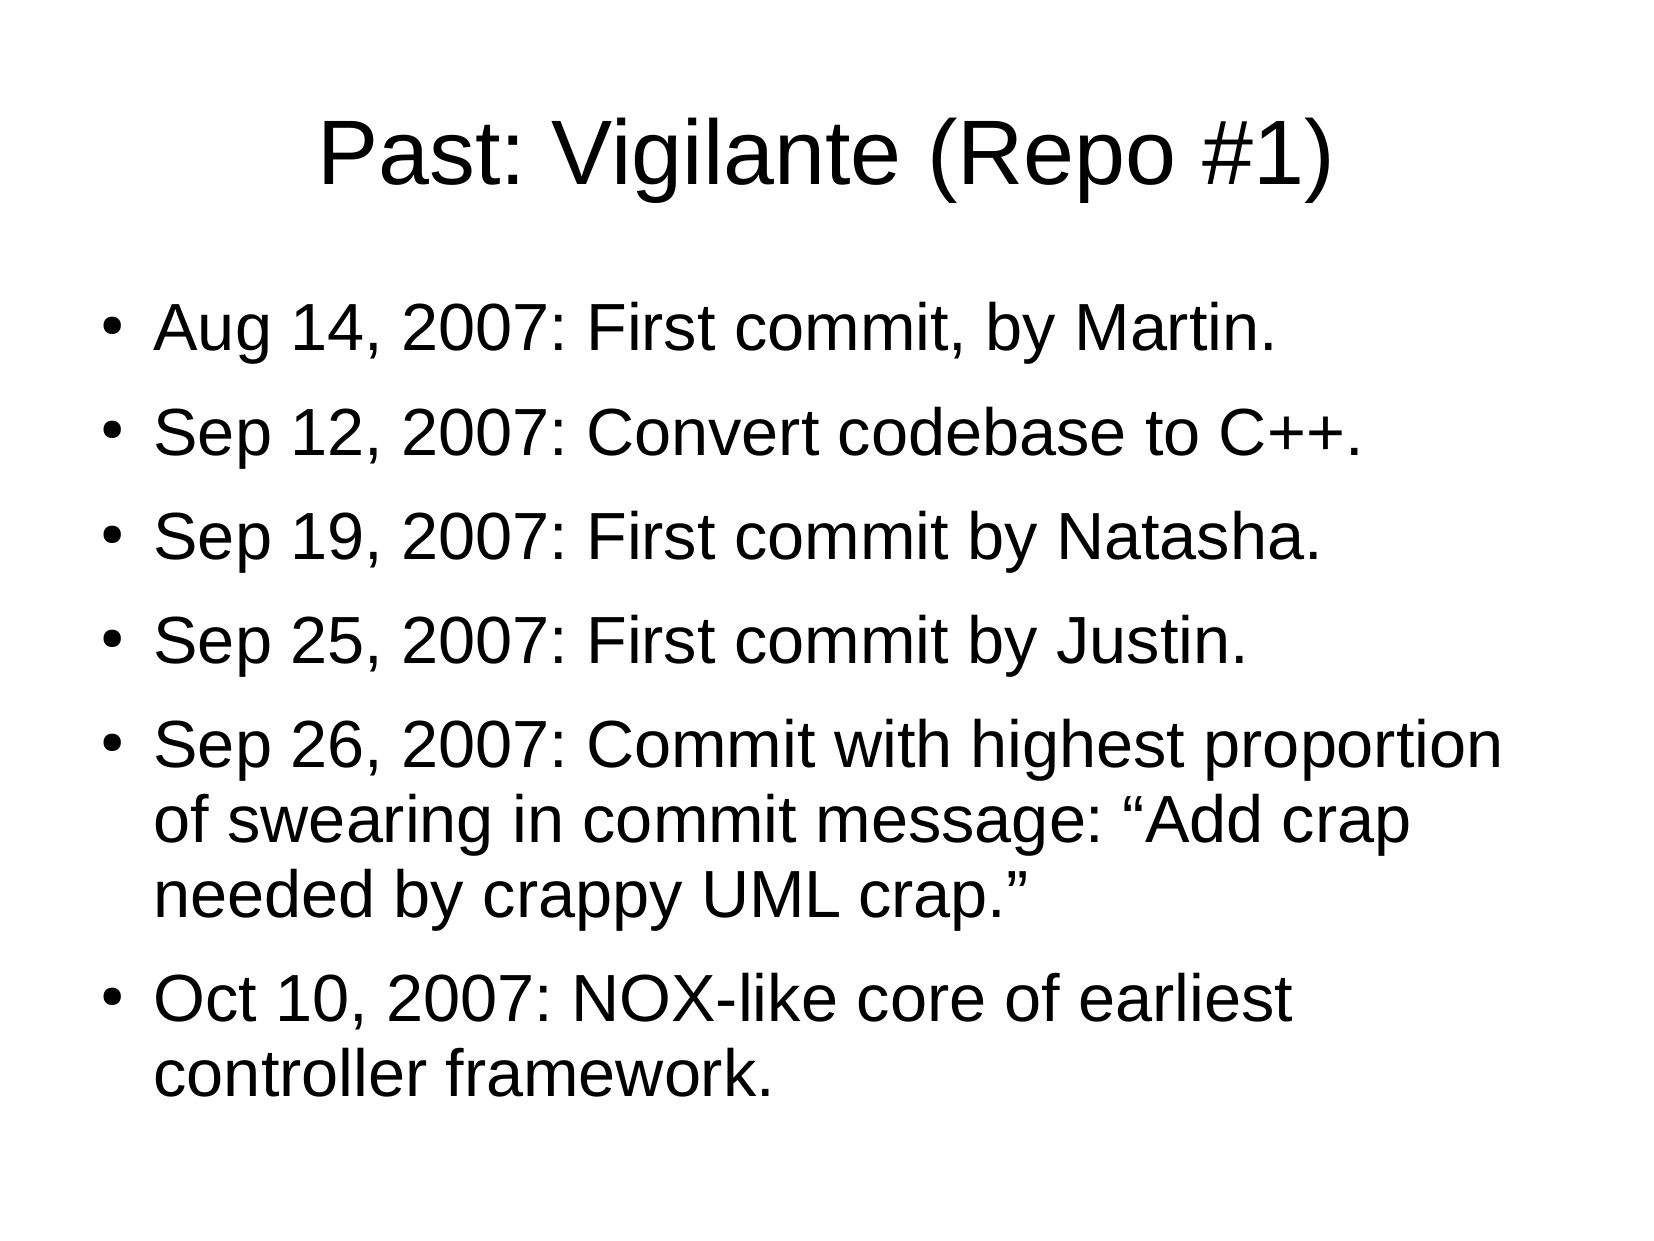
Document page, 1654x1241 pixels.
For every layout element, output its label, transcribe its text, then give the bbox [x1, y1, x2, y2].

list Aug 14, 2007: First commit, by Martin. Sep 12, 2007: Convert codebase to C++. Sep 19, 2007: First commit by Natasha. Sep 25, 2007: First commit by Justin. Sep 26, 2007: Commit with highest proportion of swearing in commit message: “Add crap needed by crappy UML crap.” Oct 10, 2007: NOX-like core of earliest controller framework. [82, 290, 1538, 1128]
title Past: Vigilante (Repo #1) [82, 49, 1571, 257]
